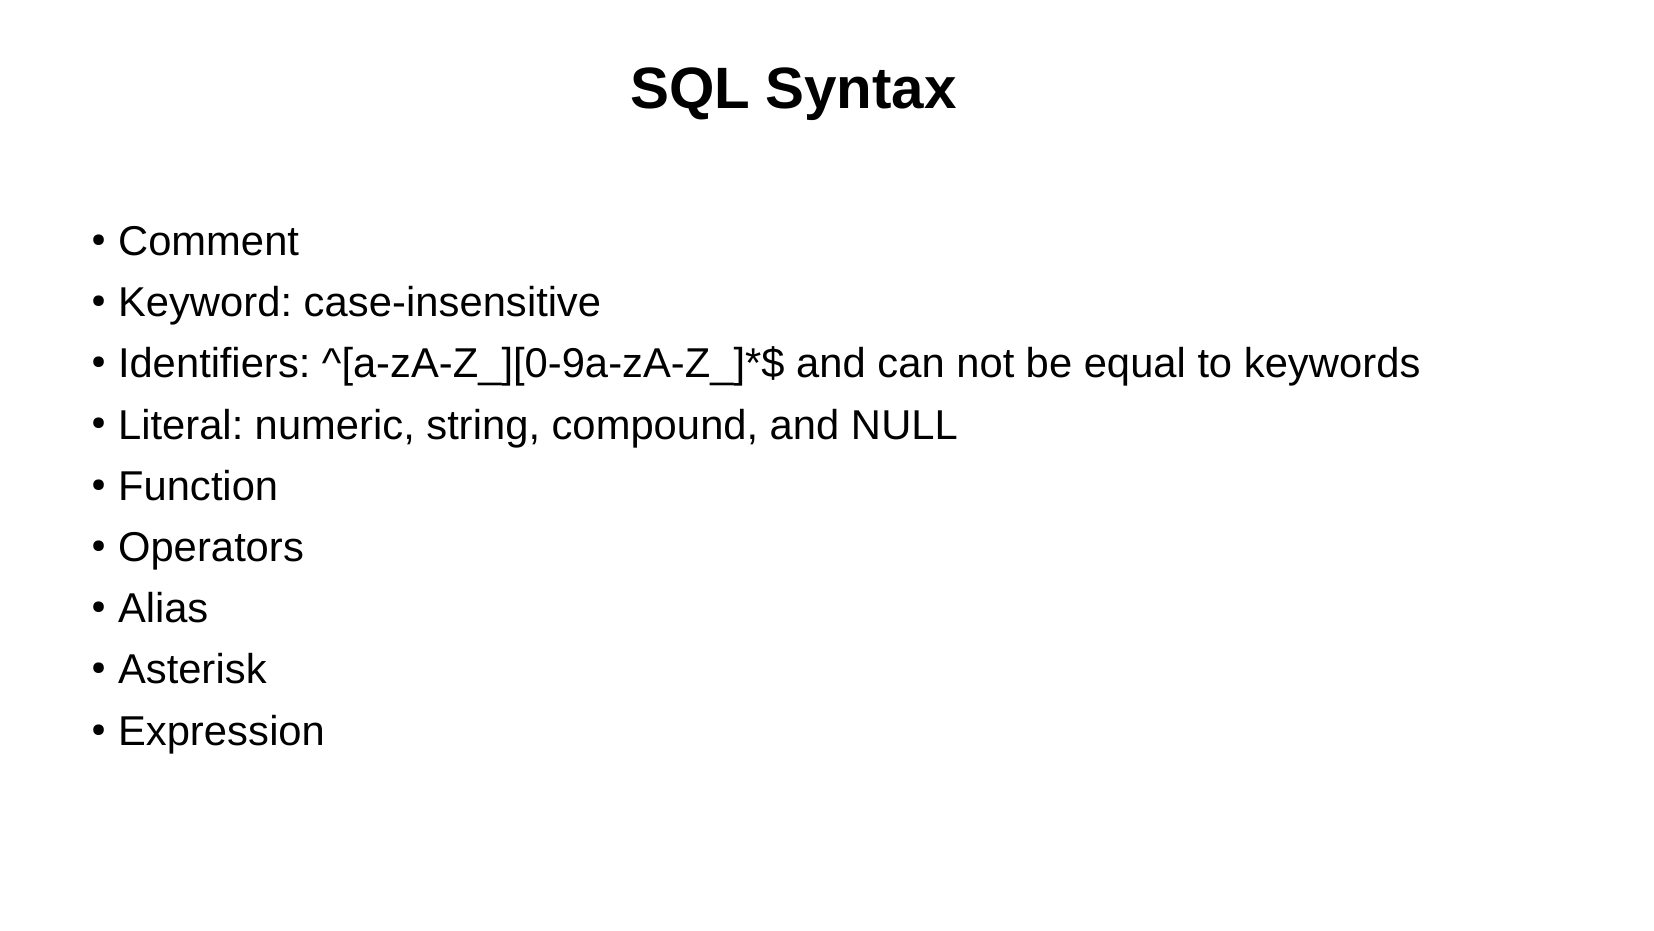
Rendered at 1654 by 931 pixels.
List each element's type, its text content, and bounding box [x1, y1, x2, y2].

list Comment Keyword: case-insensitive Identifiers: ^[a-zA-Z_][0-9a-zA-Z_]*$ and can not be equal to keywords Literal: numeric, string, compound, and NULL Function Operators Alias Asterisk Expression [82, 217, 1571, 758]
text_box SQL Syntax [616, 48, 972, 129]
